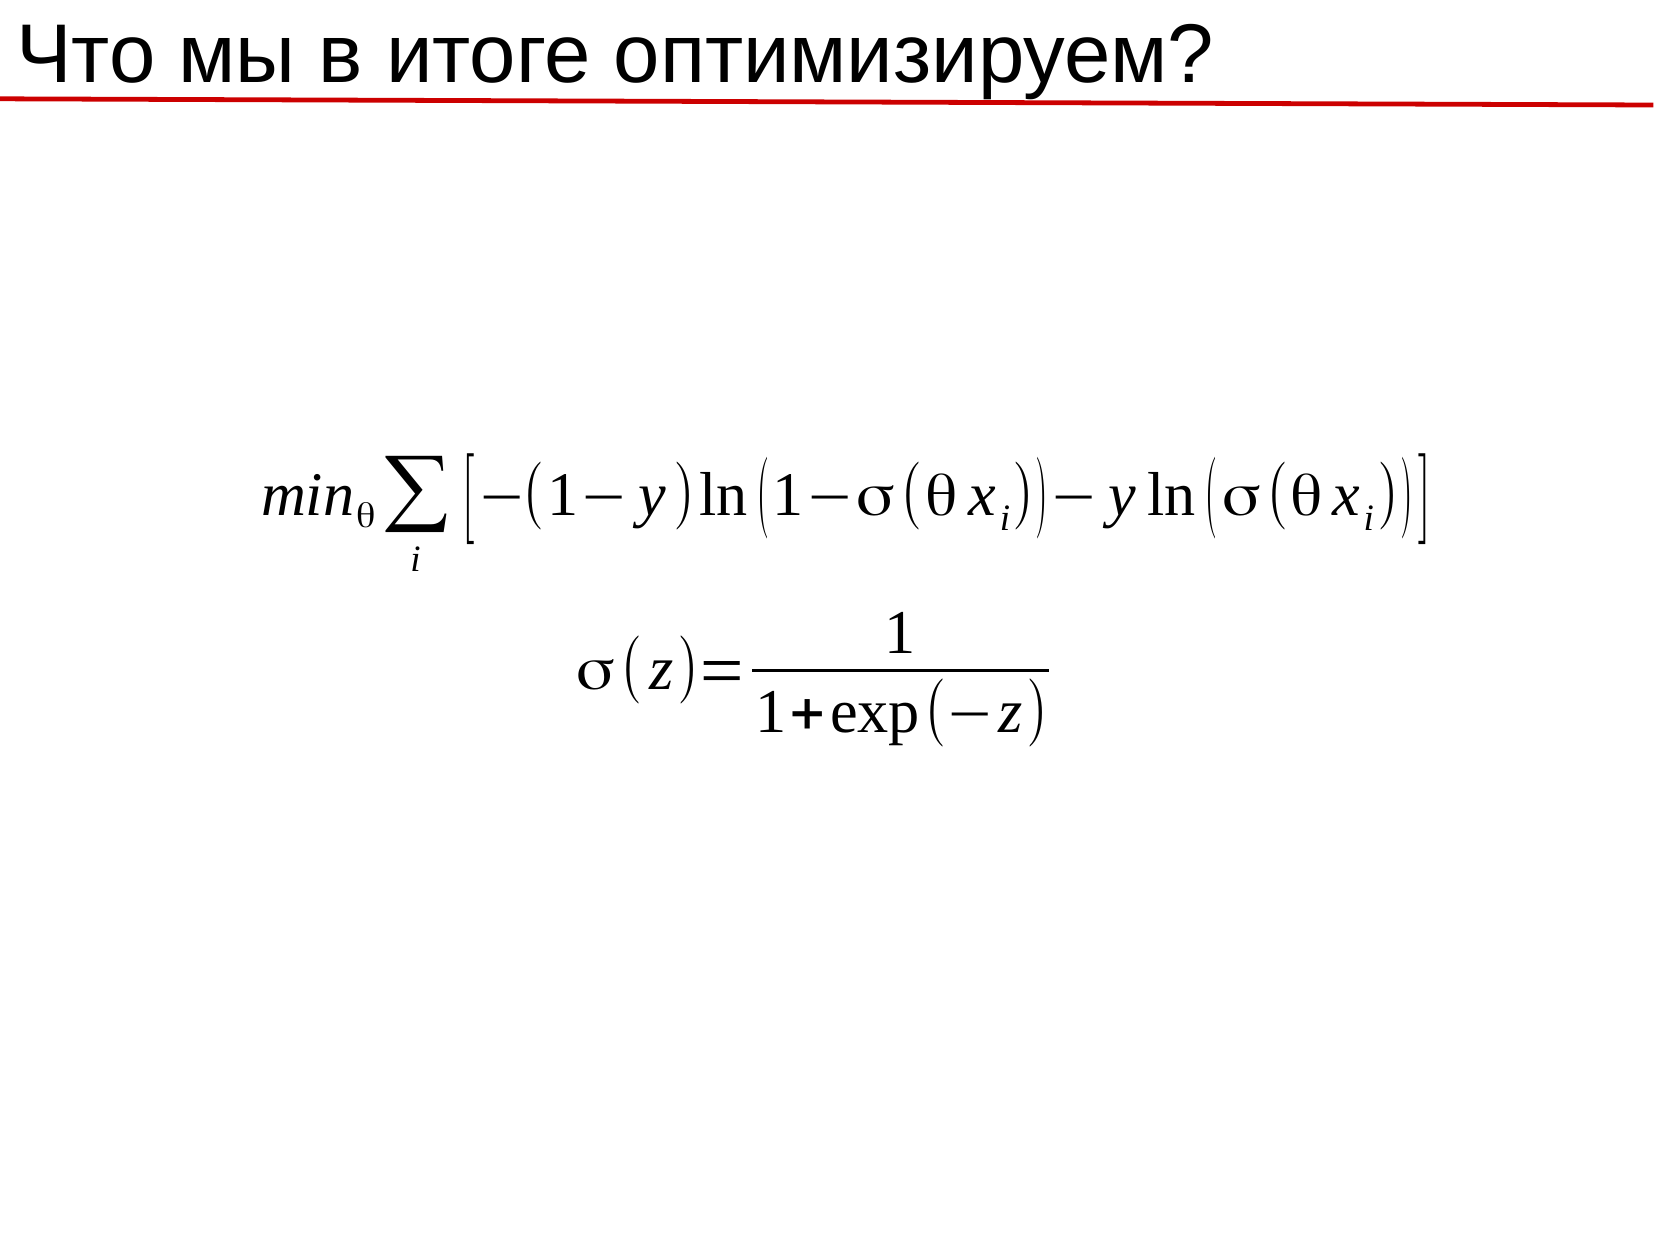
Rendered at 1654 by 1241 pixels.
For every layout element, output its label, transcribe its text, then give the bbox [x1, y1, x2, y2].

chart [255, 450, 1436, 579]
chart [570, 597, 1059, 751]
text_box Что мы в итоге оптимизируем? [1, 0, 1231, 108]
